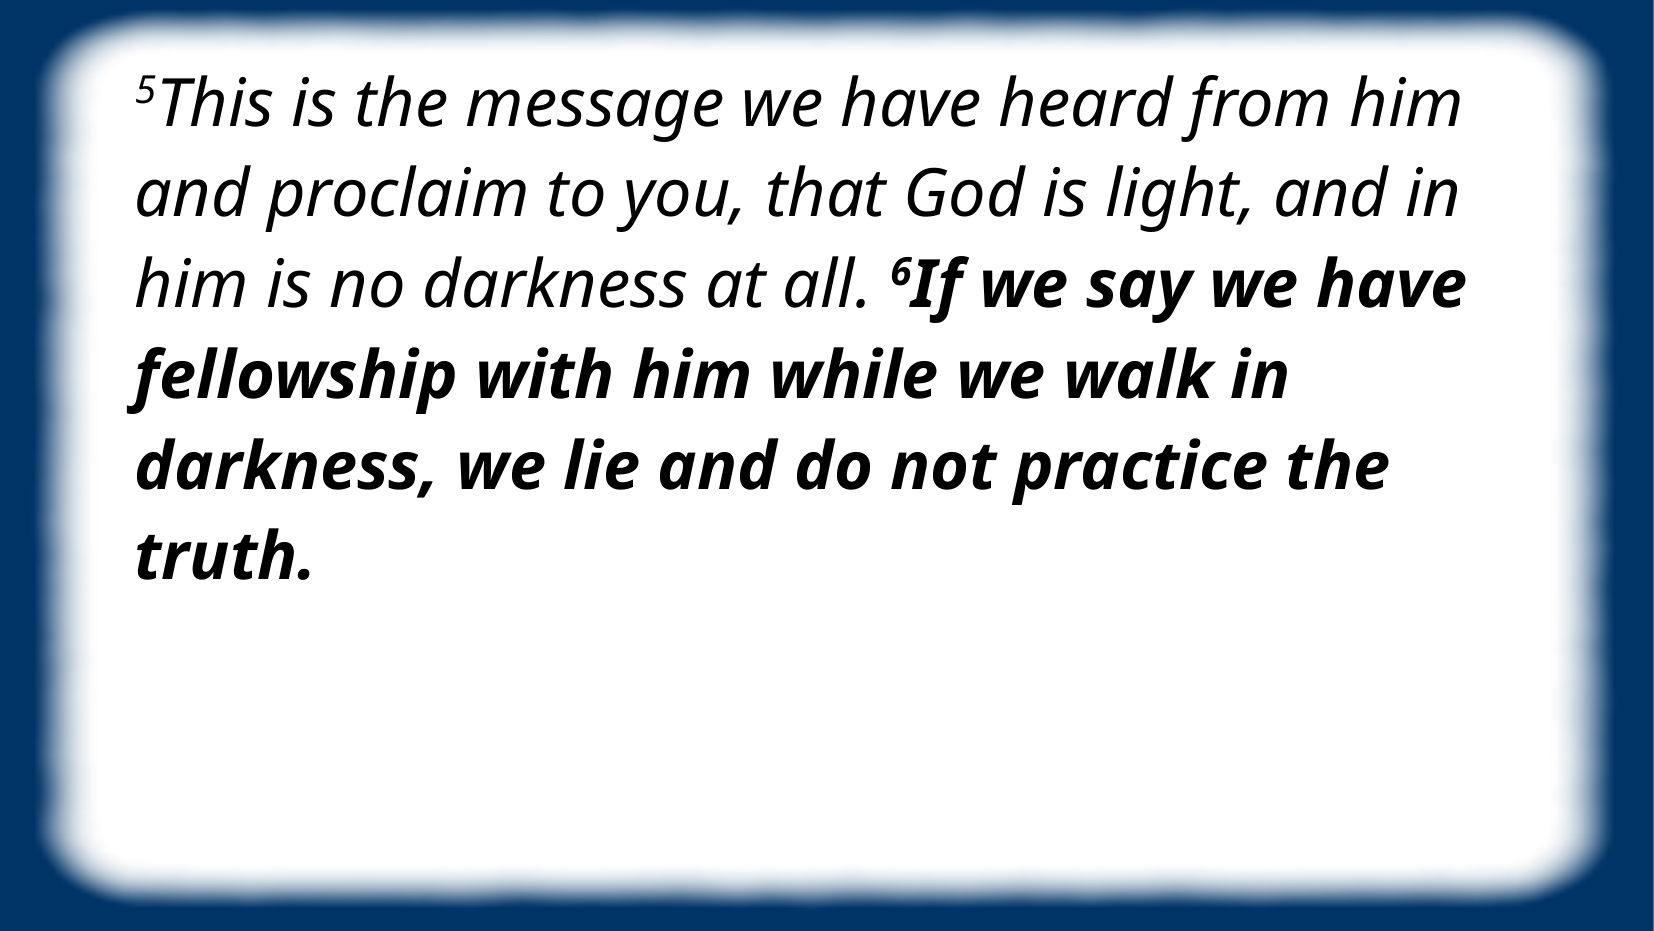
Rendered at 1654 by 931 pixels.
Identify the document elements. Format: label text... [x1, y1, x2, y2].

picture [0, 0, 1654, 931]
text_box 5This is the message we have heard from him and proclaim to you, that God is light, and in him is no darkness at all. 6If we say we have fellowship with him while we walk in darkness, we lie and do not practice the truth. [120, 47, 1546, 528]
